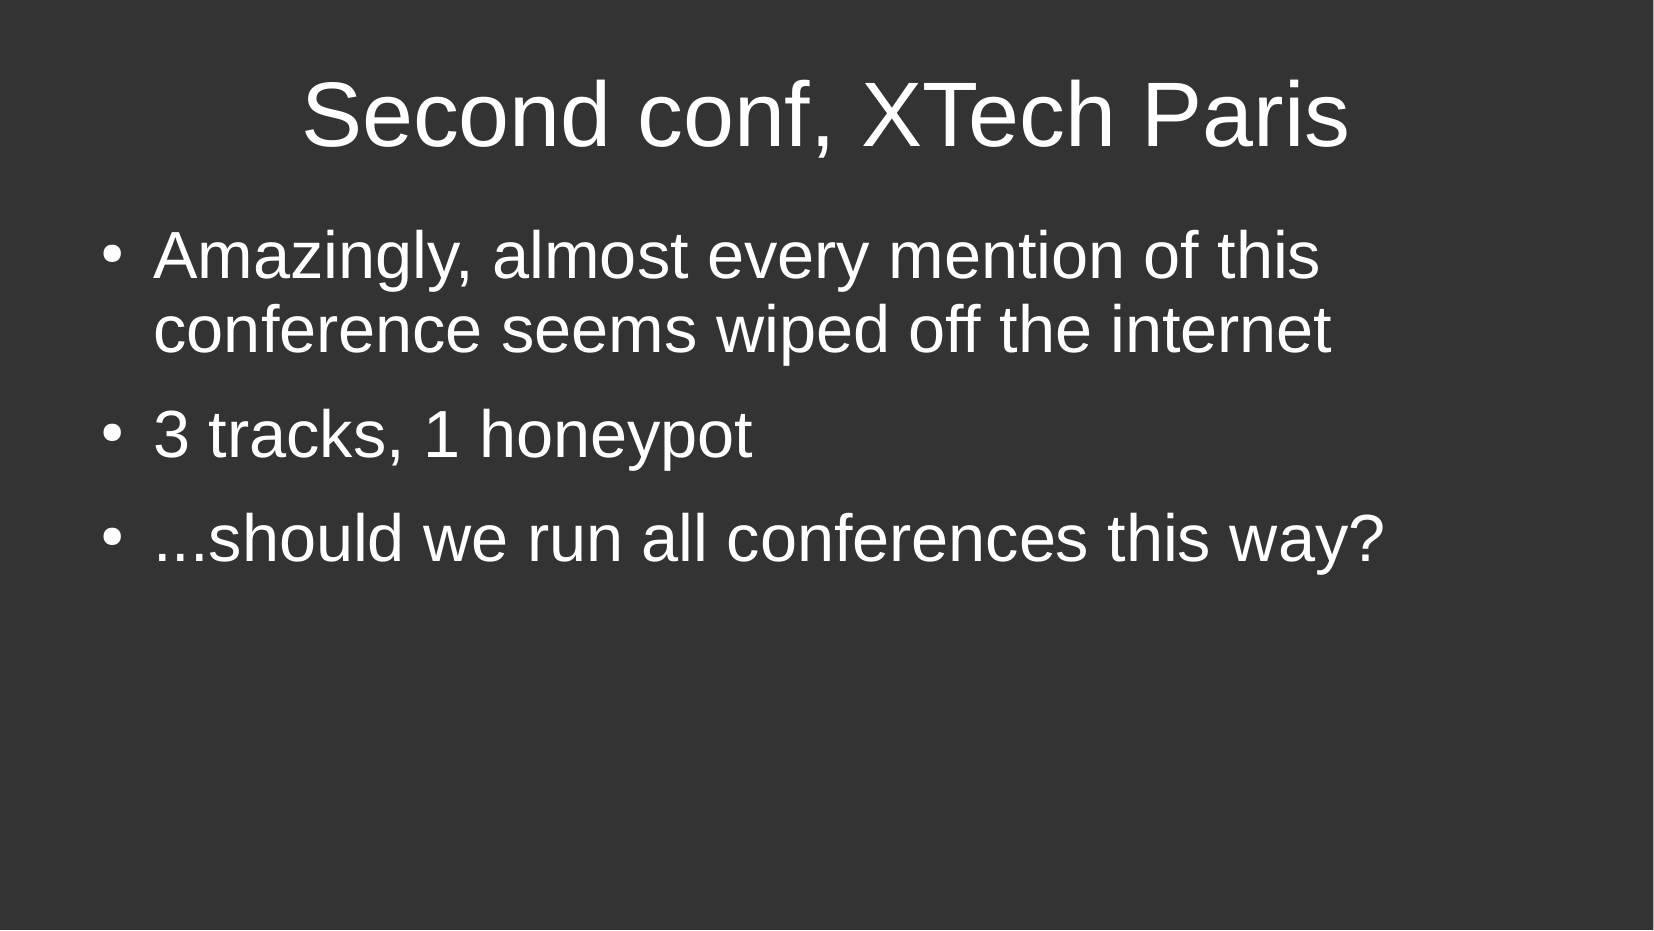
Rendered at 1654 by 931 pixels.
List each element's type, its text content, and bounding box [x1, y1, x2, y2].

list Amazingly, almost every mention of this conference seems wiped off the internet 3 tracks, 1 honeypot ...should we run all conferences this way? [82, 217, 1571, 758]
title Second conf, XTech Paris [82, 37, 1571, 193]
